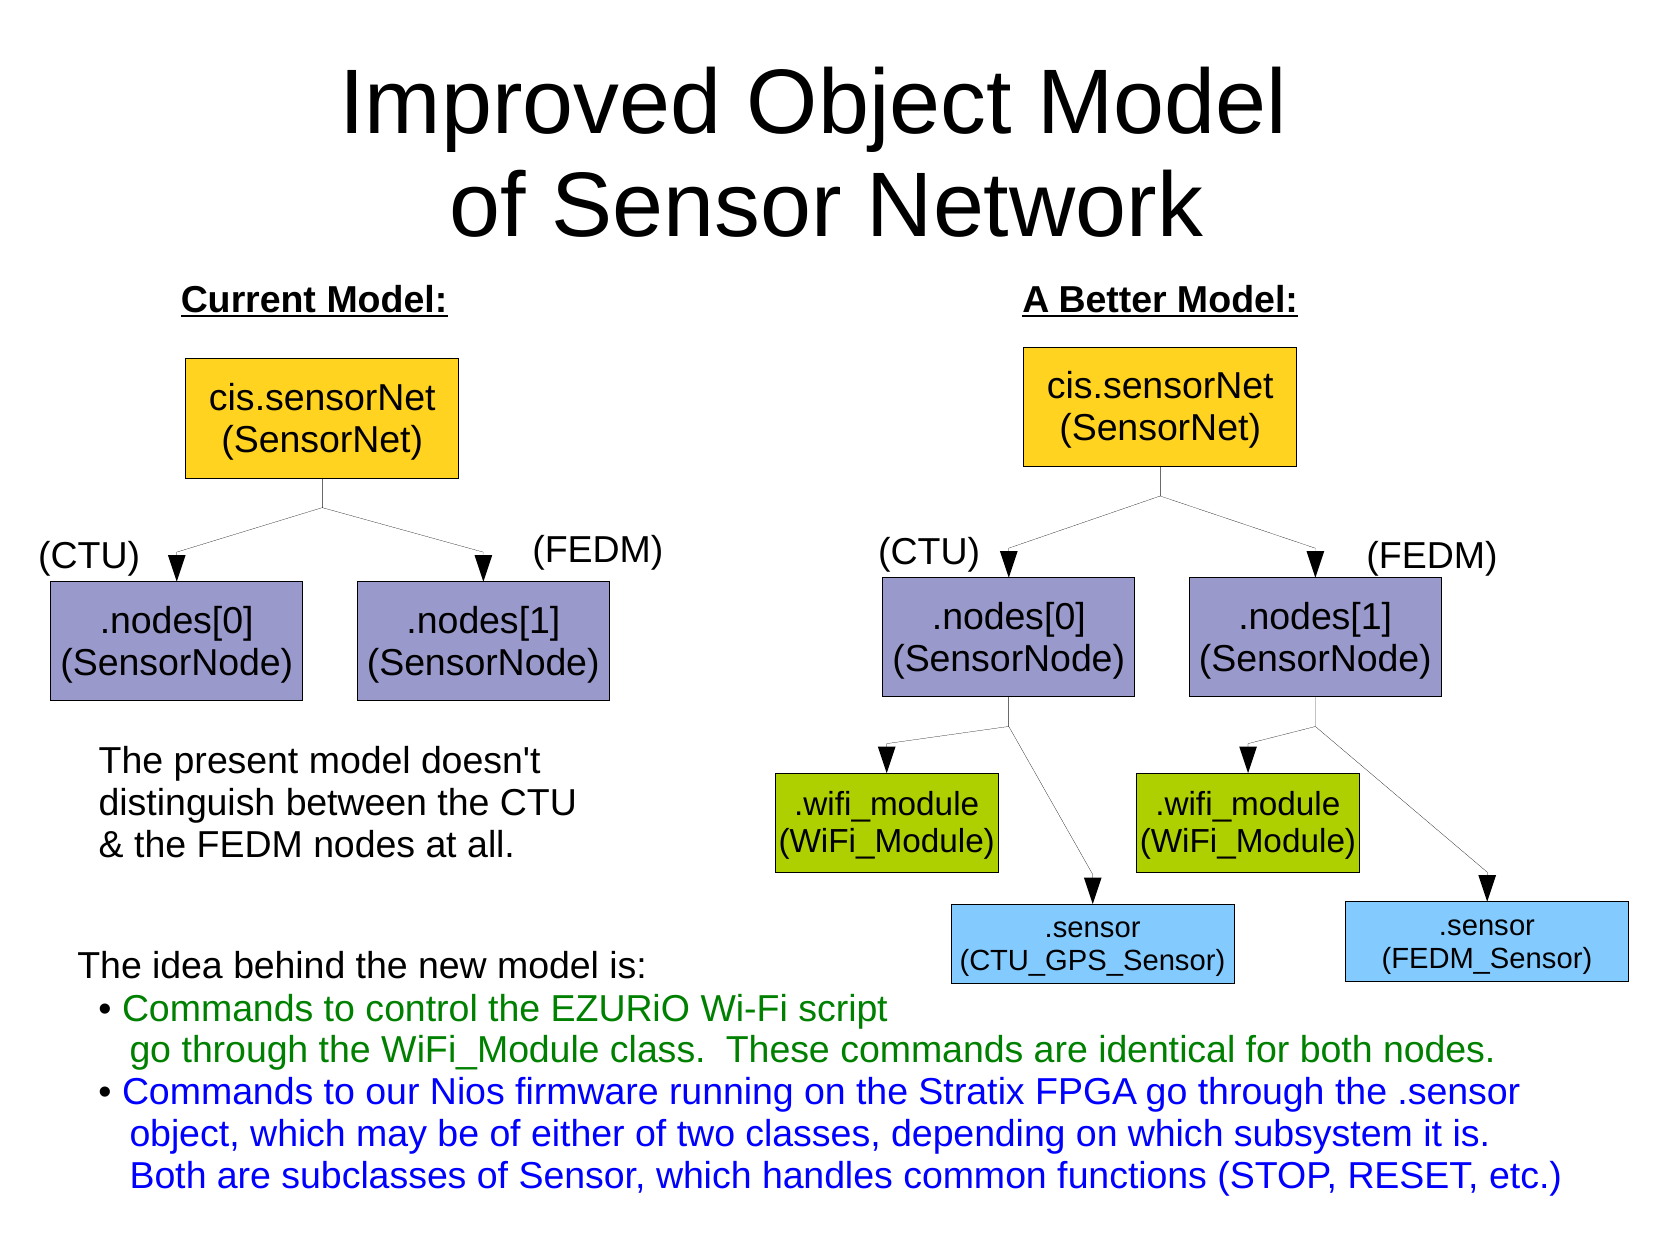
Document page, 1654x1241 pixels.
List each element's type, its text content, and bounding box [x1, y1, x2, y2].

text_box .sensor (CTU_GPS_Sensor) [951, 904, 1235, 937]
title Improved Object Model of Sensor Network [82, 49, 1571, 257]
text_box .nodes[0] (SensorNode) [50, 581, 303, 701]
text_box cis.sensorNet (SensorNet) [185, 358, 459, 479]
text_box (FEDM) [1351, 527, 1513, 585]
text_box (CTU) [863, 523, 996, 581]
text_box .nodes[0] (SensorNode) [882, 577, 1135, 697]
text_box .nodes[1] (SensorNode) [357, 581, 610, 701]
text_box cis.sensorNet (SensorNet) [1023, 347, 1297, 467]
text_box The present model doesn't distinguish between the CTU & the FEDM nodes at all. [84, 732, 592, 874]
text_box A Better Model: [1007, 271, 1312, 330]
text_box .sensor (FEDM_Sensor) [1345, 901, 1629, 982]
text_box Current Model: [166, 271, 463, 330]
text_box (CTU) [23, 527, 156, 585]
text_box .wifi_module (WiFi_Module) [775, 773, 999, 873]
text_box (FEDM) [517, 521, 679, 579]
text_box .wifi_module (WiFi_Module) [1136, 773, 1360, 873]
text_box The idea behind the new model is: • Commands to control the EZURiO Wi-Fi script go through the WiFi_Module class. These commands are identical for both nodes. • Commands to our Nios firmware running on the Stratix FPGA go through the .sensor object, which may be of either of two classes, depending on which subsystem it is. Both are subclasses of Sensor, which handles common functions (STOP, RESET, etc.) [62, 937, 1585, 1205]
text_box .nodes[1] (SensorNode) [1189, 577, 1442, 697]
